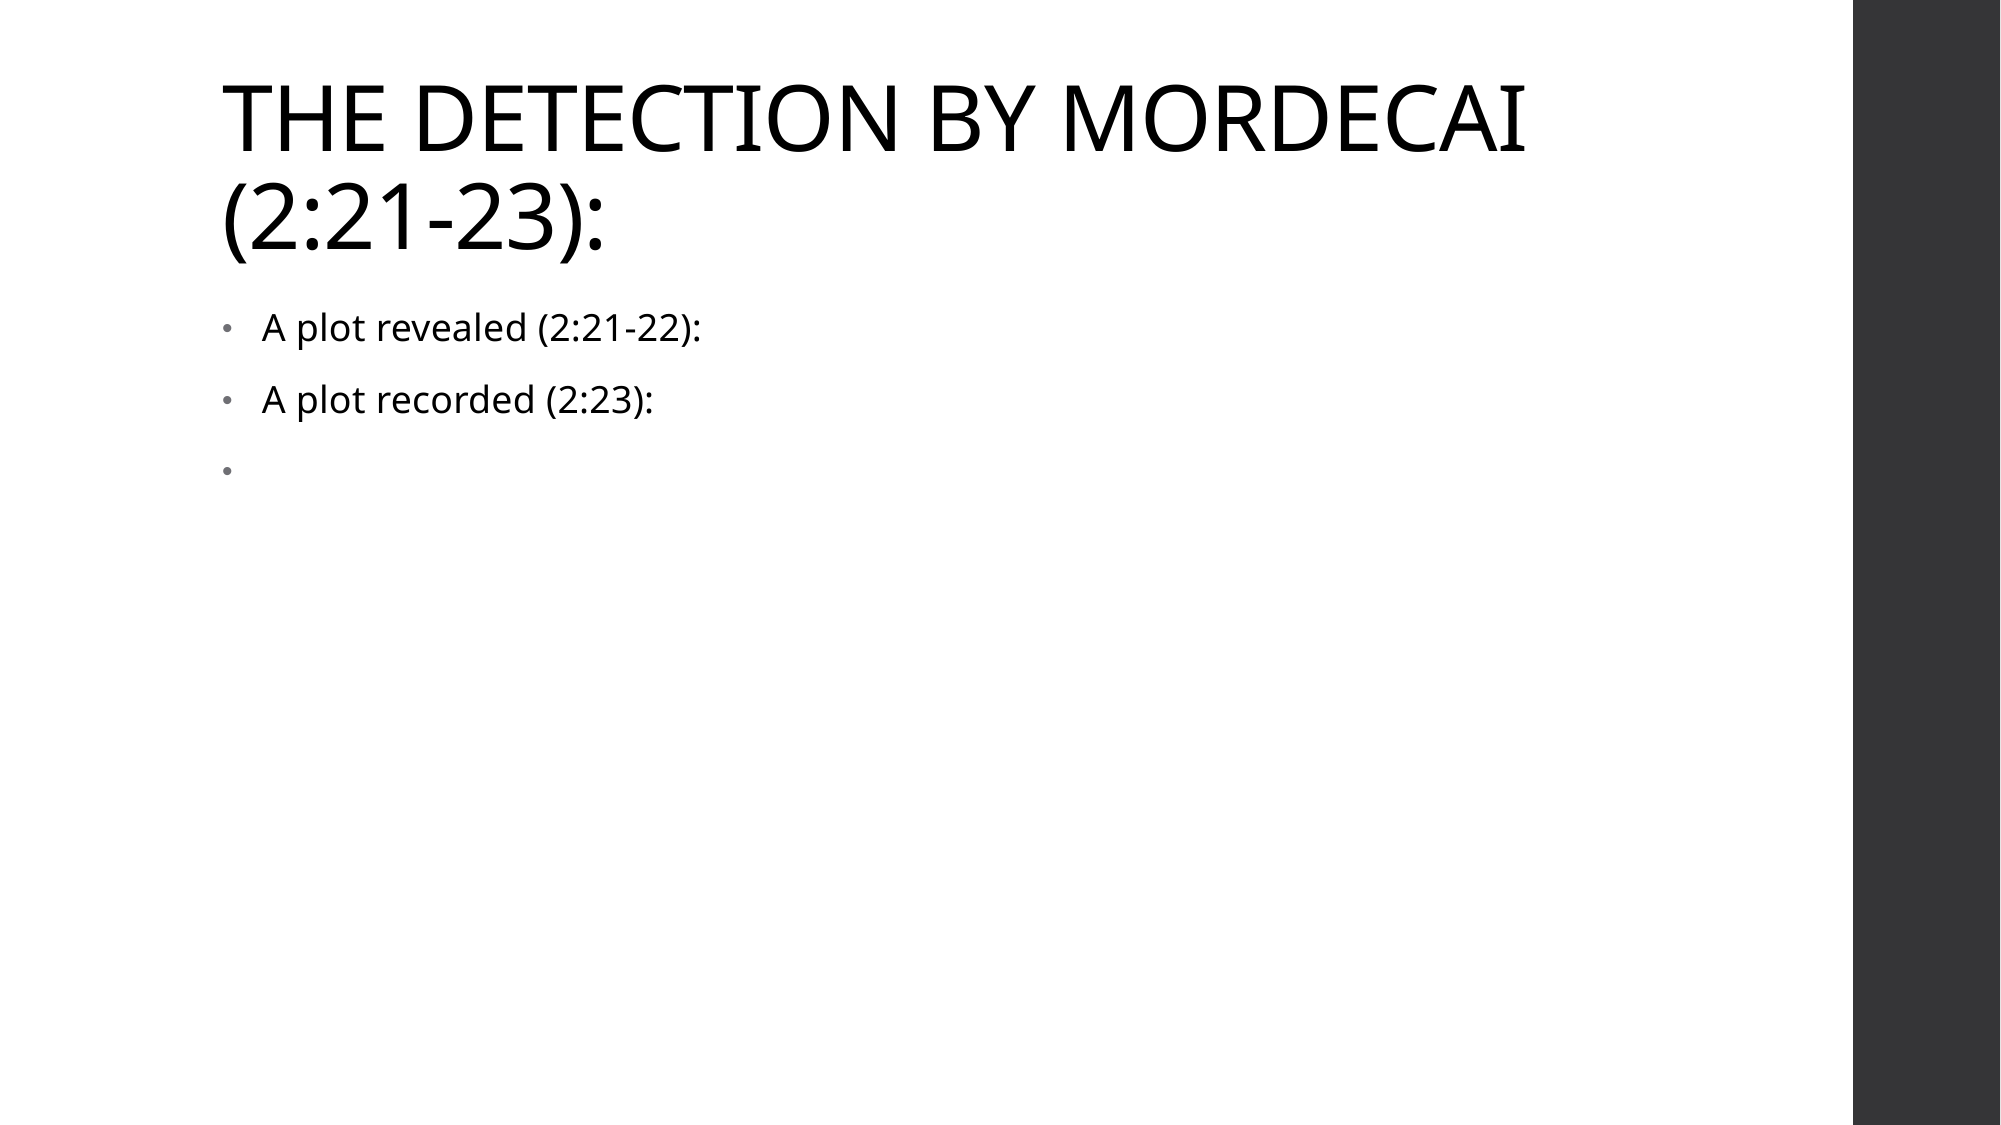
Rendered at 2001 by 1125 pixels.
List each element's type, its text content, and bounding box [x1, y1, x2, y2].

list A plot revealed (2:21-22): A plot recorded (2:23): [206, 299, 1617, 1014]
title THE DETECTION BY MORDECAI (2:21-23): [206, 60, 1797, 278]
